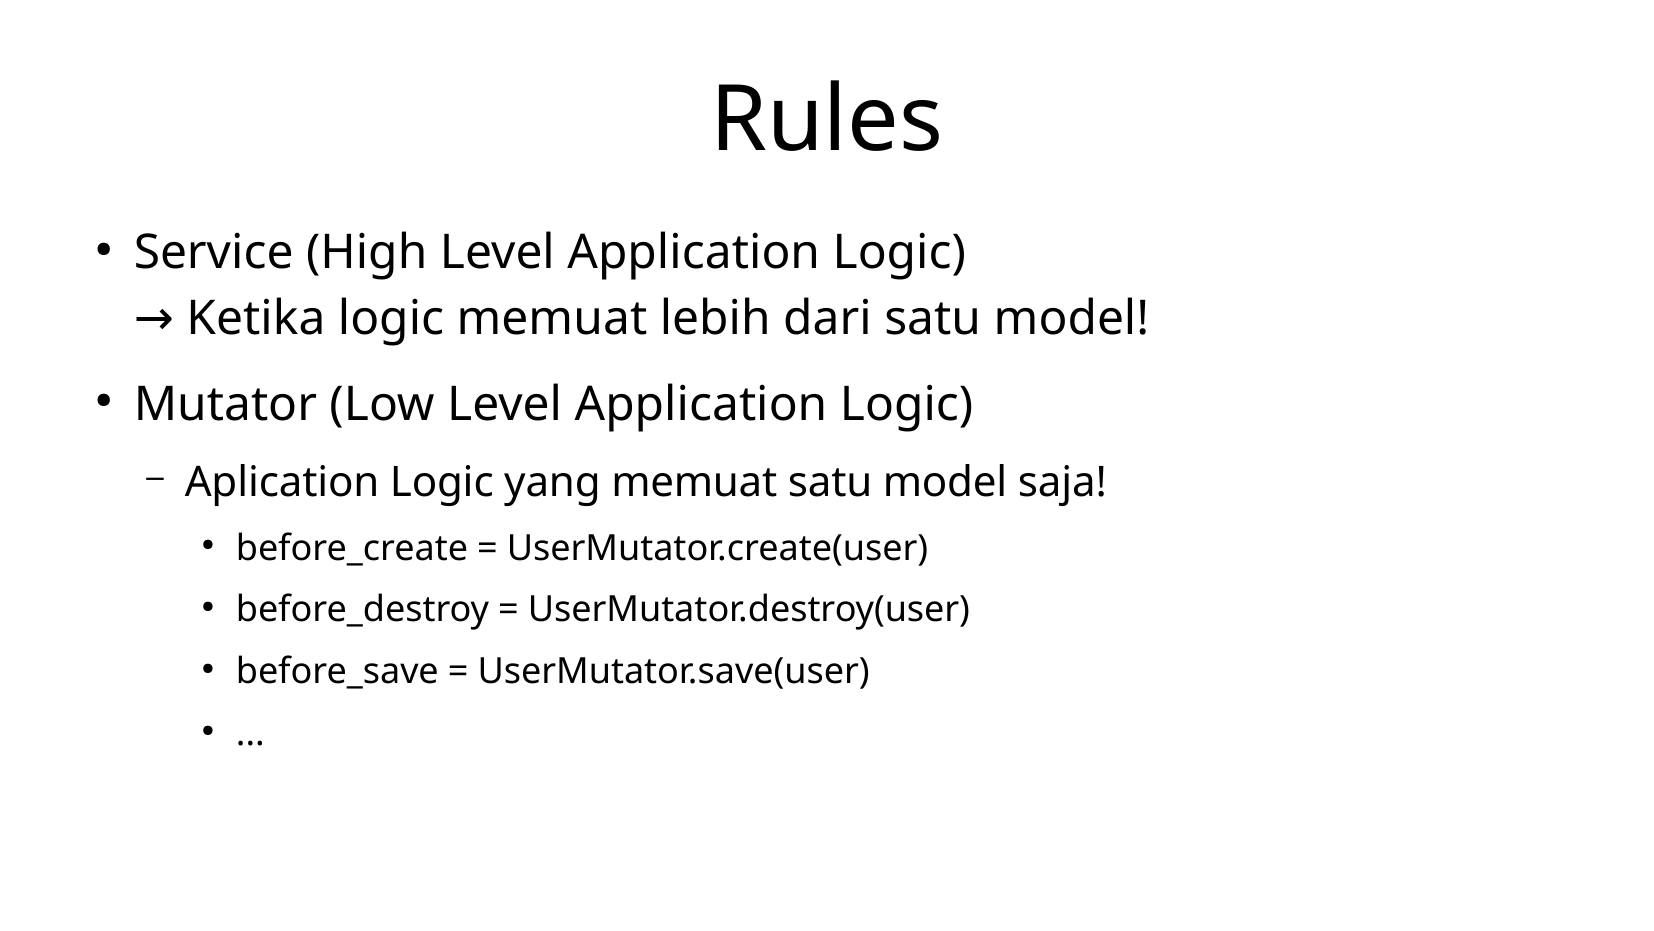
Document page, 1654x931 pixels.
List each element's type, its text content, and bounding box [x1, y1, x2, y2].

list Service (High Level Application Logic) → Ketika logic memuat lebih dari satu model! Mutator (Low Level Application Logic) Aplication Logic yang memuat satu model saja! before_create = UserMutator.create(user) before_destroy = UserMutator.destroy(user) before_save = UserMutator.save(user) ... [82, 217, 1571, 758]
title Rules [82, 37, 1571, 193]
